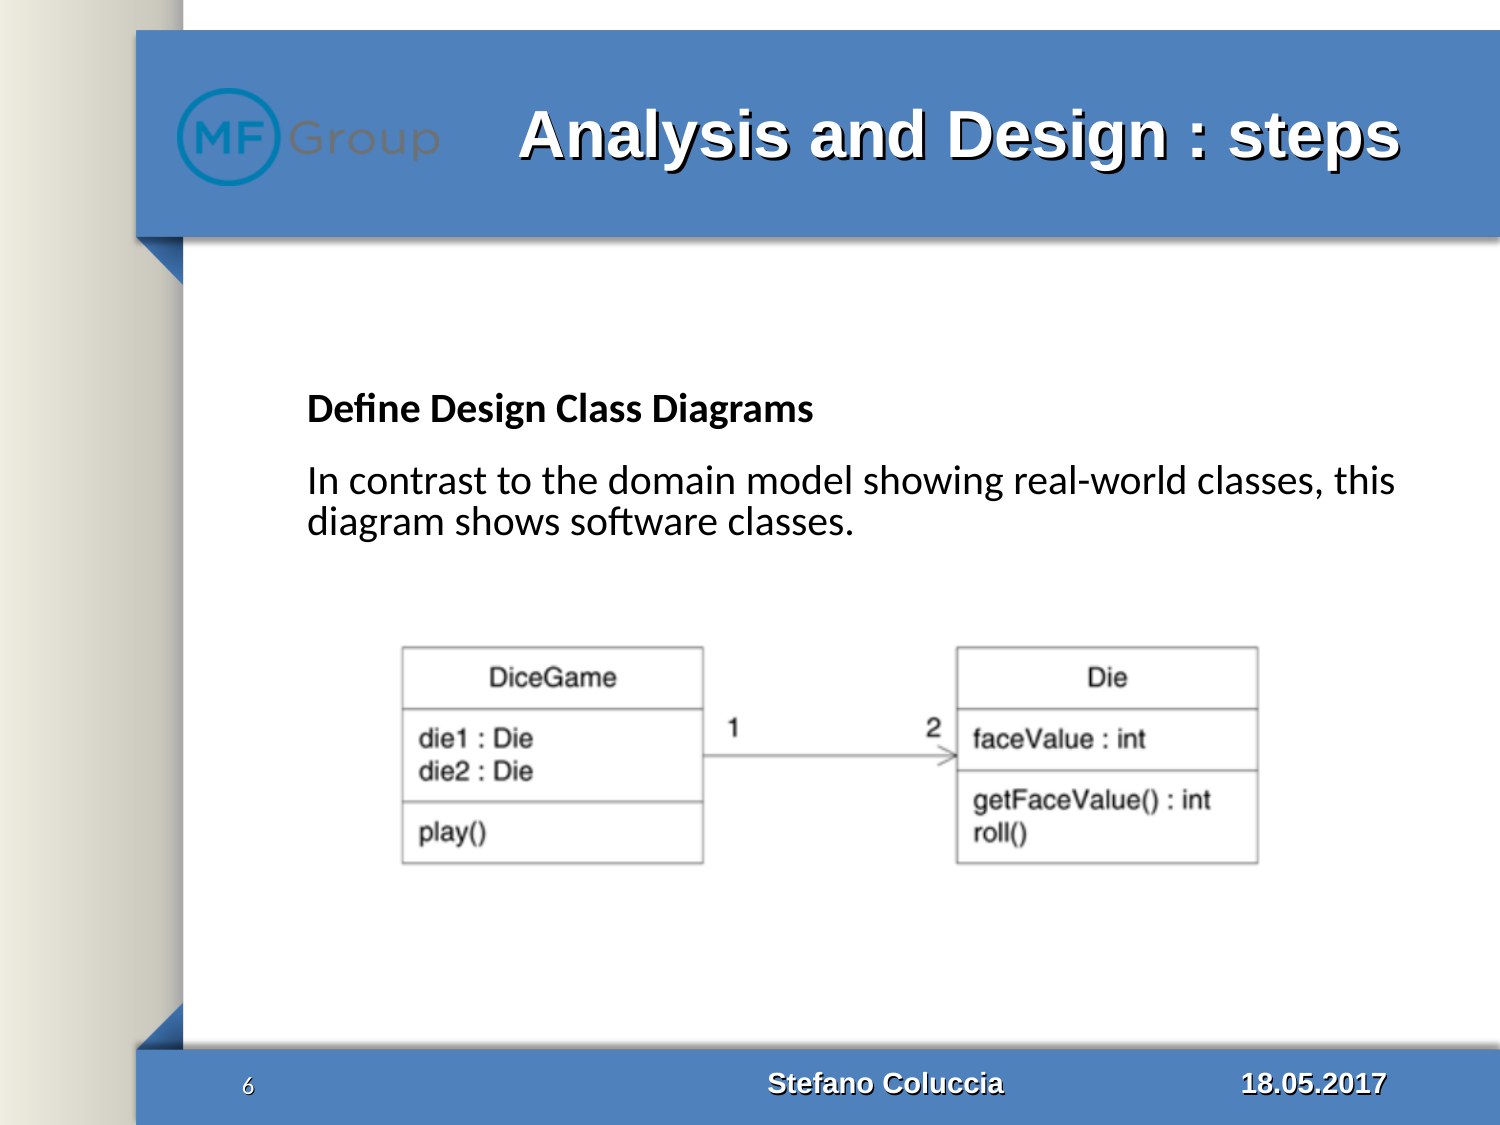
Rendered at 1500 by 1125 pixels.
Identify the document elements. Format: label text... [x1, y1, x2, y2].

title 18.05.2017 [1151, 1062, 1477, 1105]
picture [0, 0, 1500, 1125]
title Analysis and Design : steps [472, 38, 1447, 230]
title Stefano Coluccia [738, 1062, 1034, 1105]
list Define Design Class Diagrams In contrast to the domain model showing real-world classes, this diagram shows software classes. [236, 261, 1453, 987]
